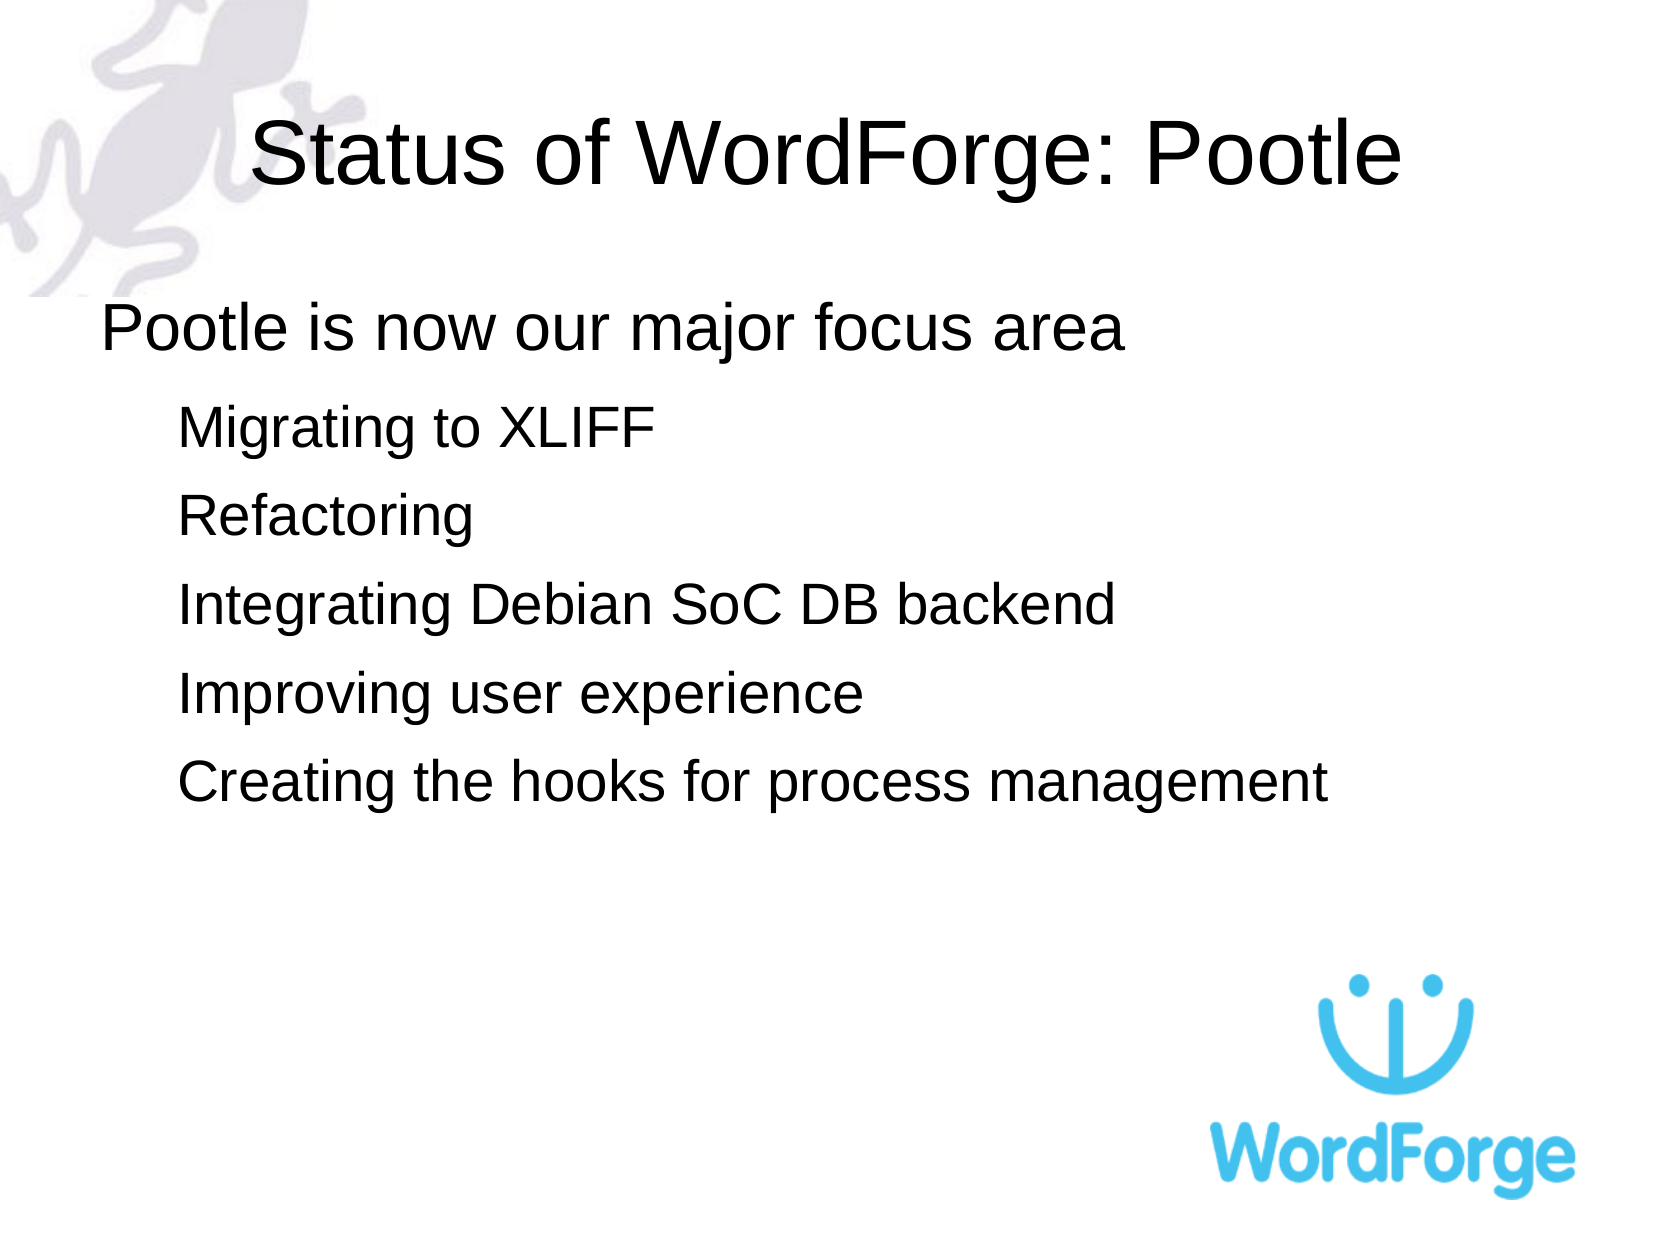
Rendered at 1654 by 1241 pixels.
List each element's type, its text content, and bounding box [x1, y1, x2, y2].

picture [0, 0, 391, 297]
list Pootle is now our major focus area Migrating to XLIFF Refactoring Integrating Debian SoC DB backend Improving user experience Creating the hooks for process management [82, 290, 1571, 1109]
picture [1210, 974, 1576, 1200]
title Status of WordForge: Pootle [82, 49, 1571, 257]
